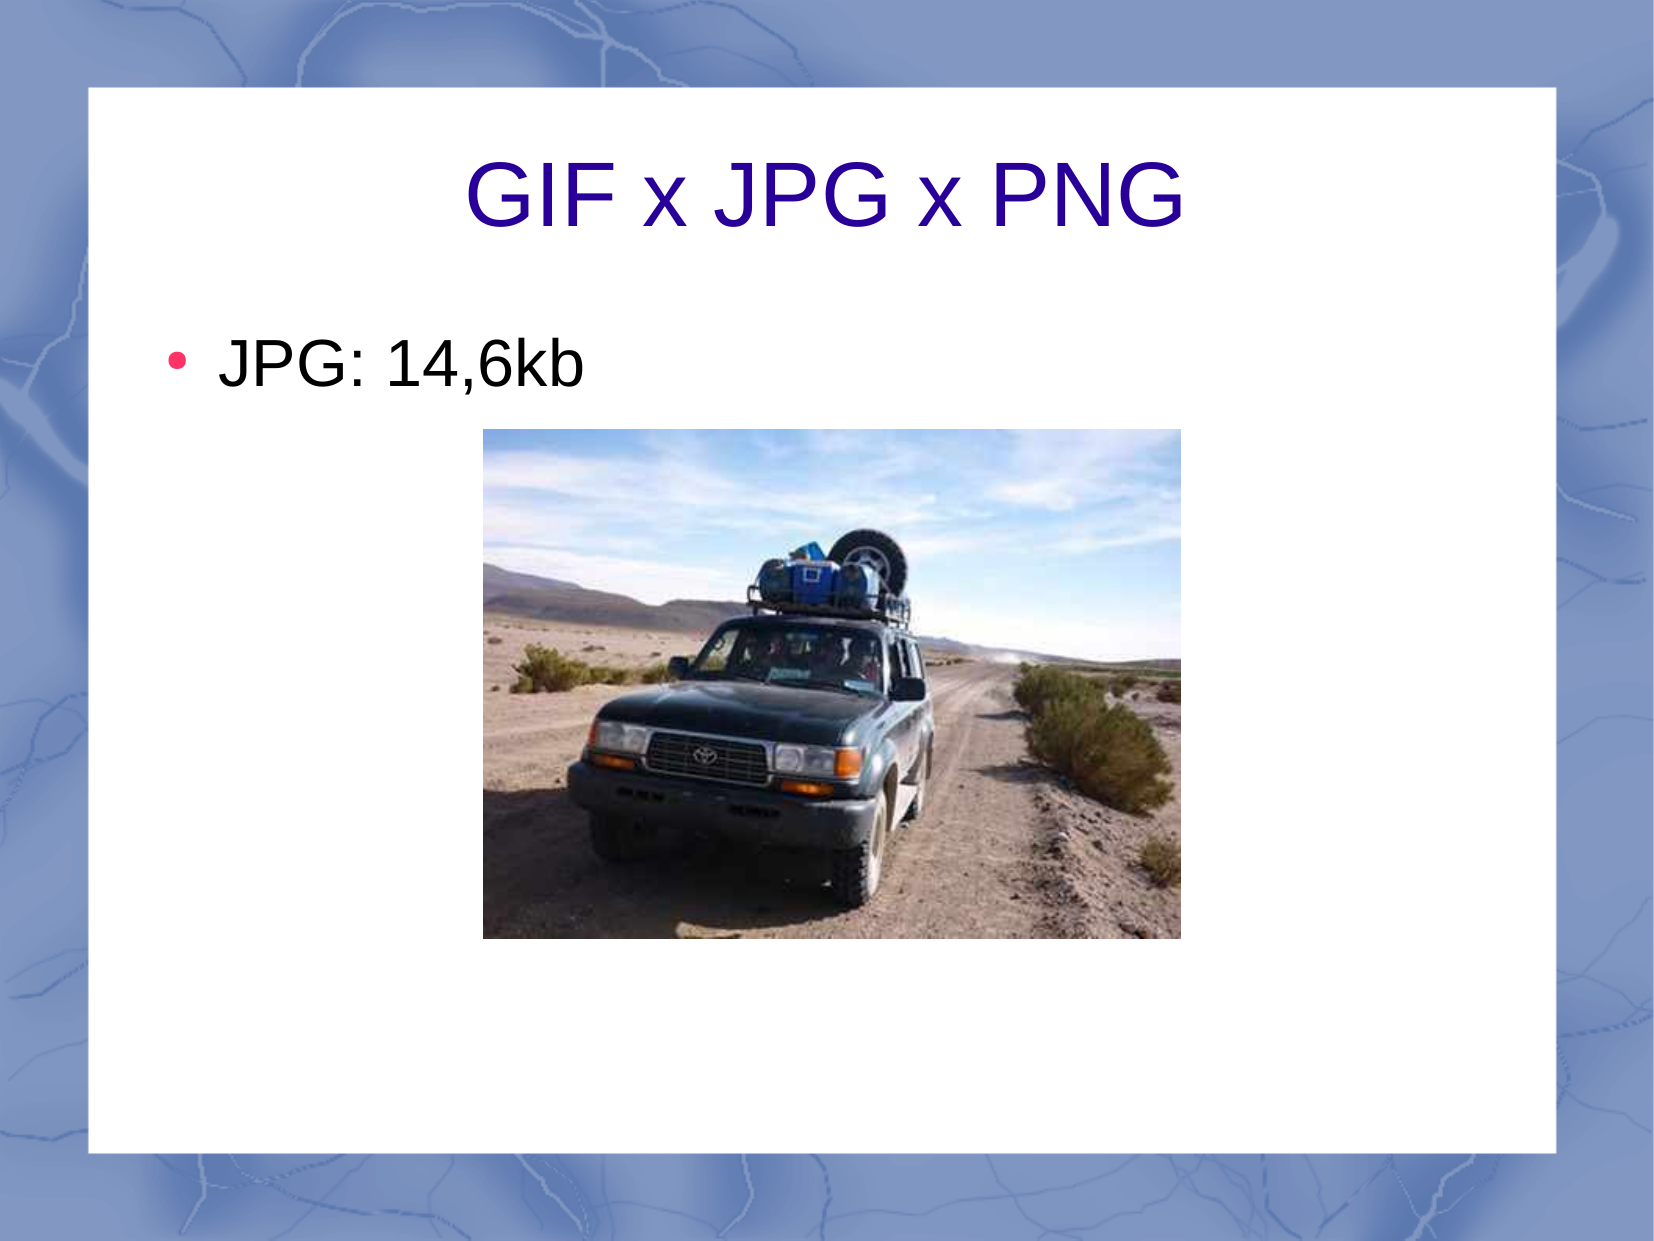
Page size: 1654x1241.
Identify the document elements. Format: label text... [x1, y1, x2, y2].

picture [0, 0, 1654, 1241]
list JPG: 14,6kb [147, 325, 1506, 1045]
title GIF x JPG x PNG [118, 90, 1536, 298]
